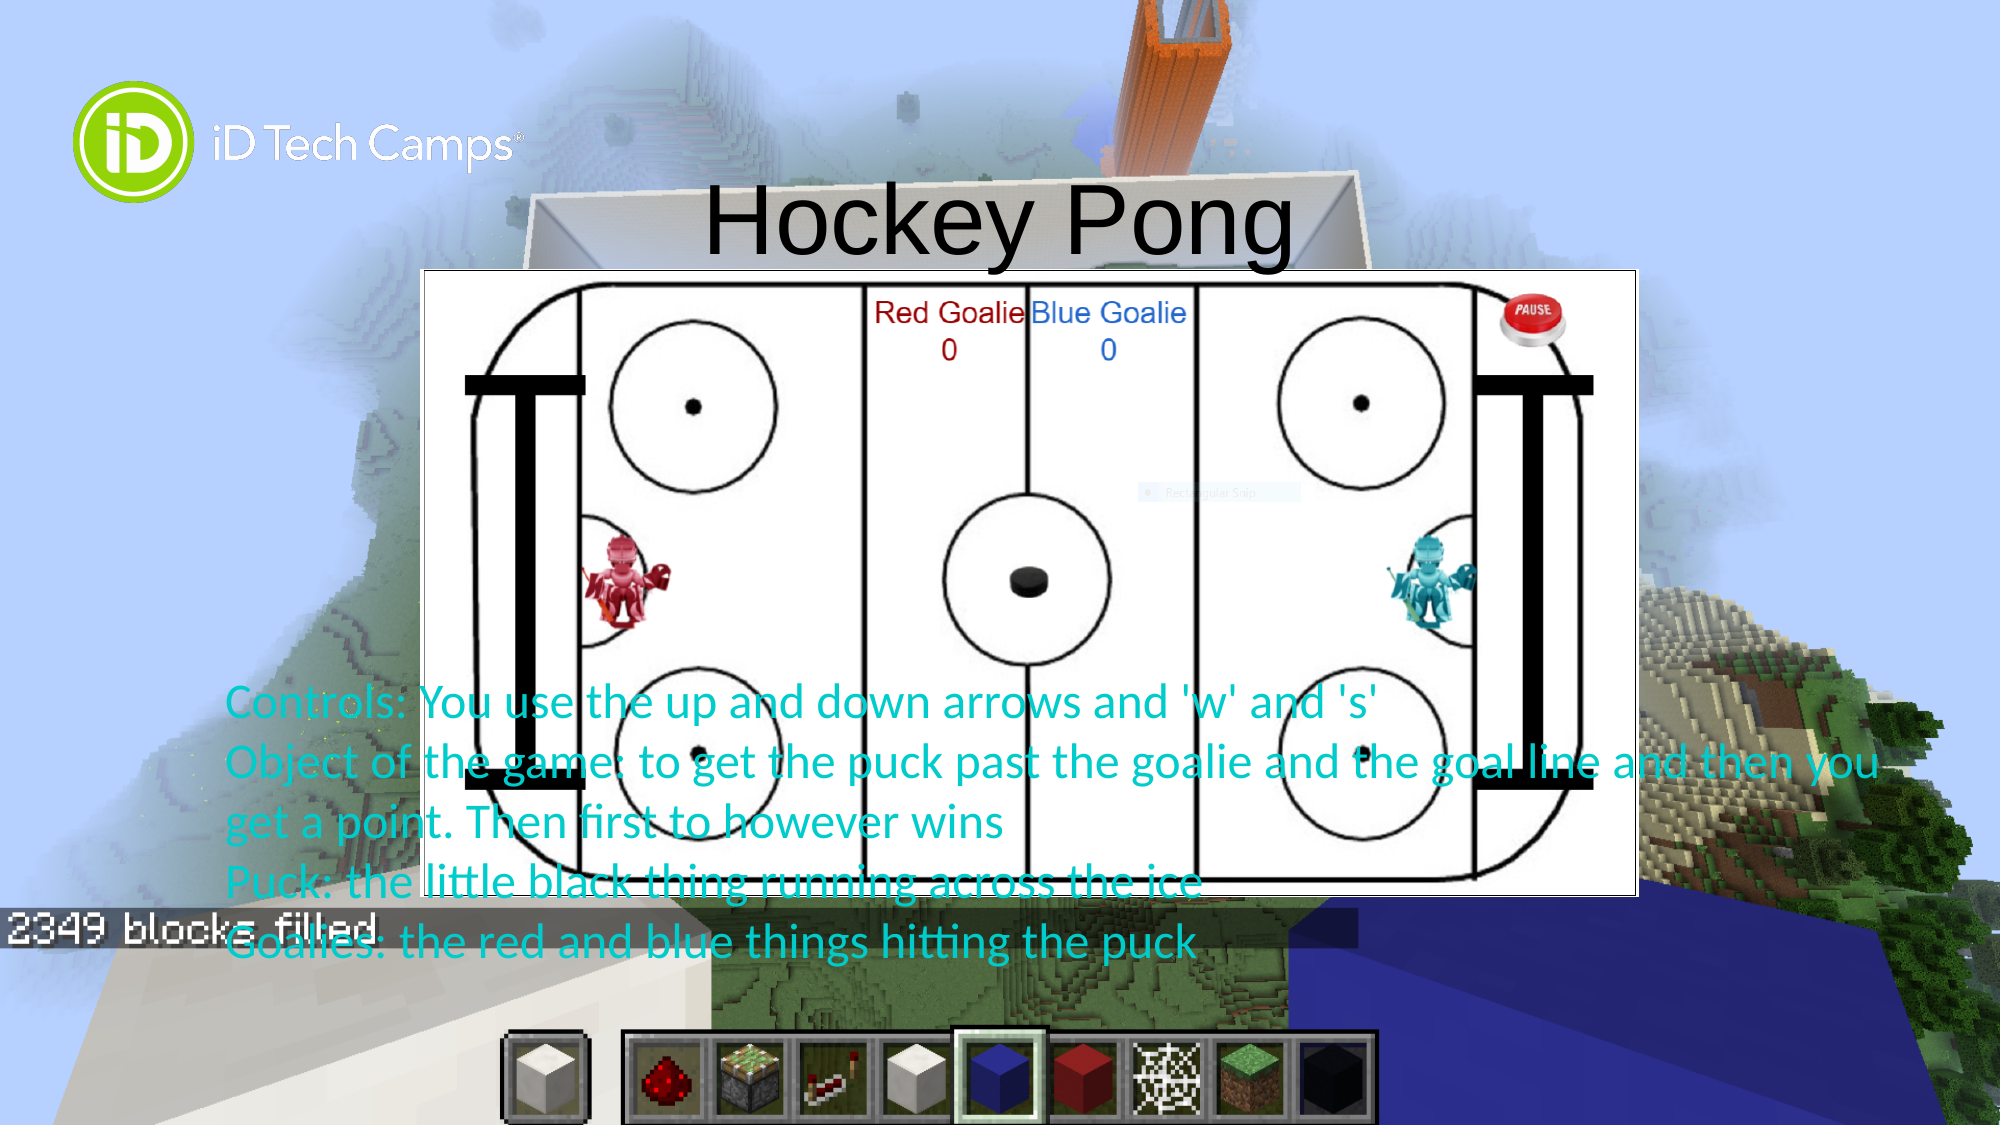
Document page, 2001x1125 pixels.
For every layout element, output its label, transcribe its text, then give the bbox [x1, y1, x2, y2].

text_box Hockey Pong [137, 149, 1863, 284]
picture [0, 0, 2000, 1125]
text_box Controls: You use the up and down arrows and 'w' and 's' Object of the game: to get the puck past the goalie and the goal line and then you get a point. Then first to however wins Puck: the little black thing running across the ice Goalies: the red and blue things hitting the puck [209, 659, 1933, 1041]
